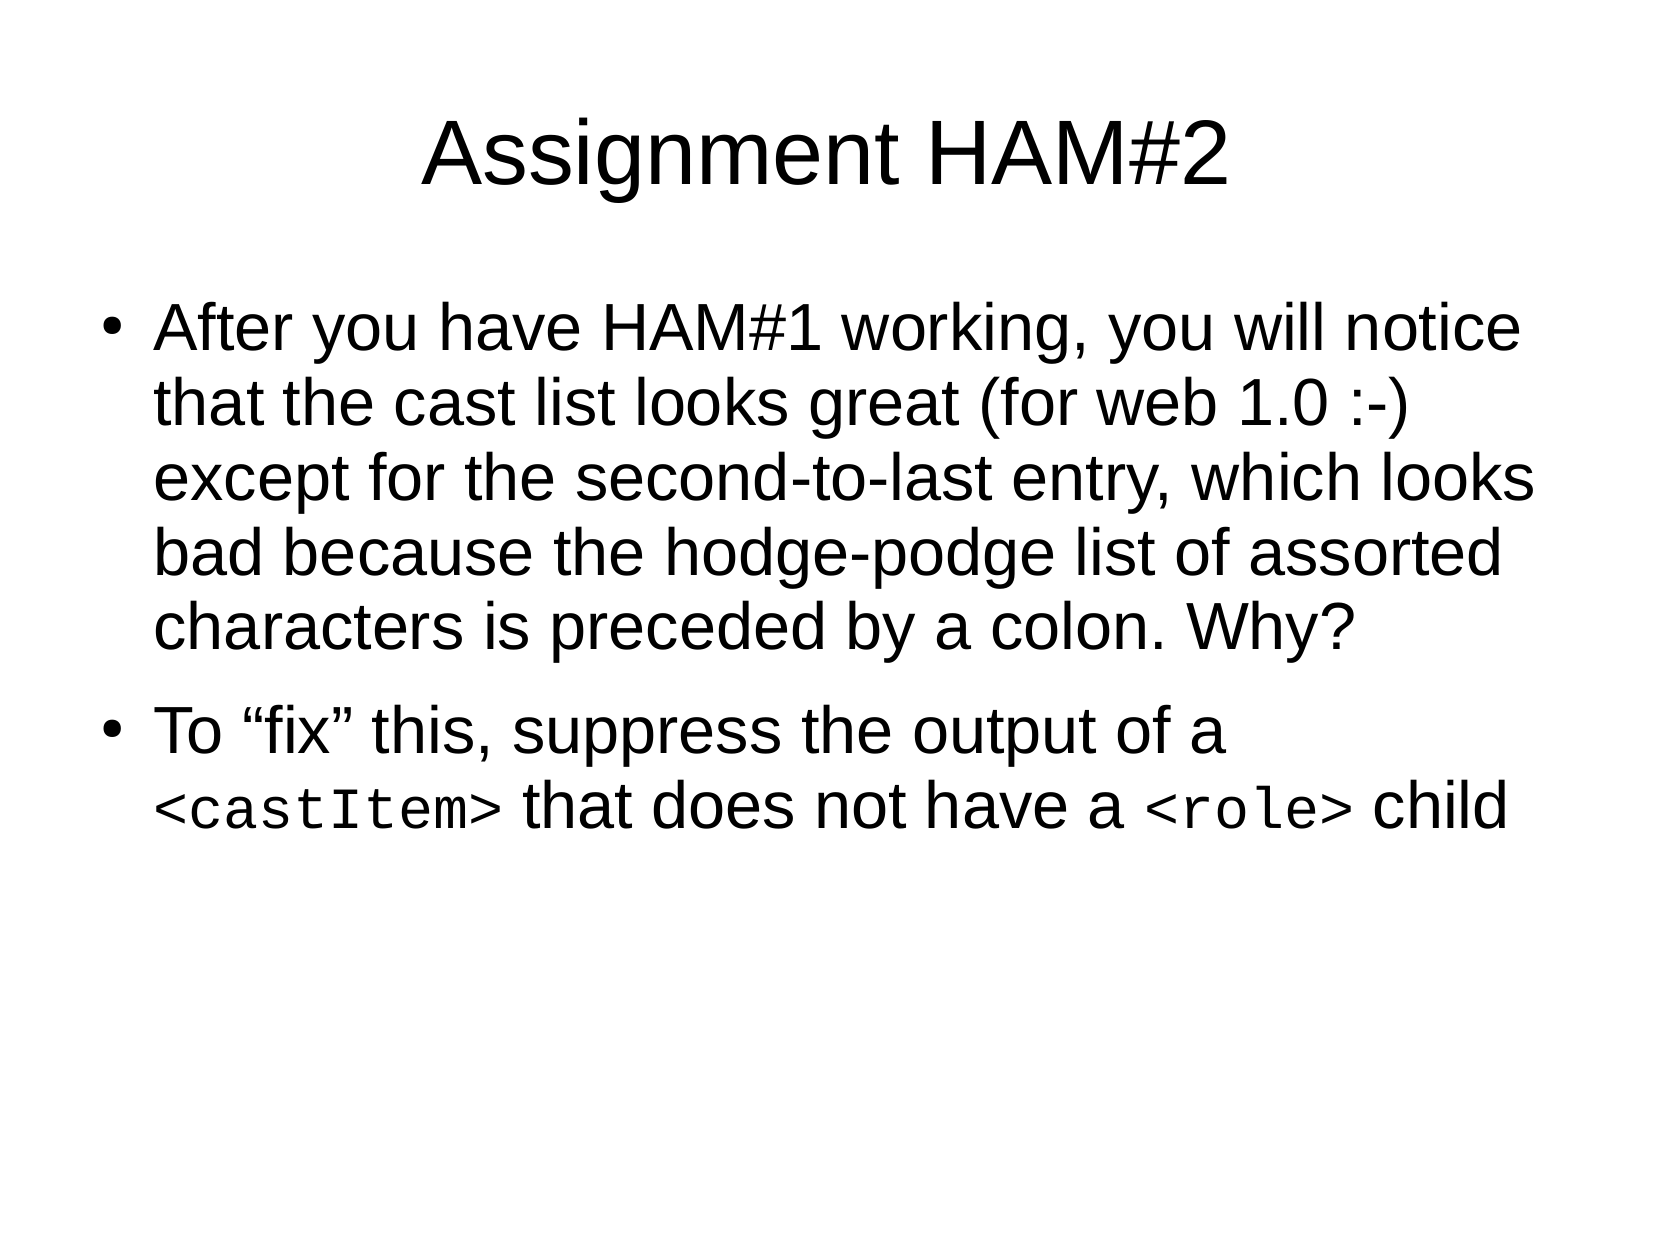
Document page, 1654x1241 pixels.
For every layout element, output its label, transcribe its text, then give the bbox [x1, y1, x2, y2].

title Assignment HAM#2 [82, 49, 1571, 257]
list After you have HAM#1 working, you will notice that the cast list looks great (for web 1.0 :-) except for the second-to-last entry, which looks bad because the hodge-podge list of assorted characters is preceded by a colon. Why? To “fix” this, suppress the output of a <castItem> that does not have a <role> child [82, 290, 1571, 1010]
